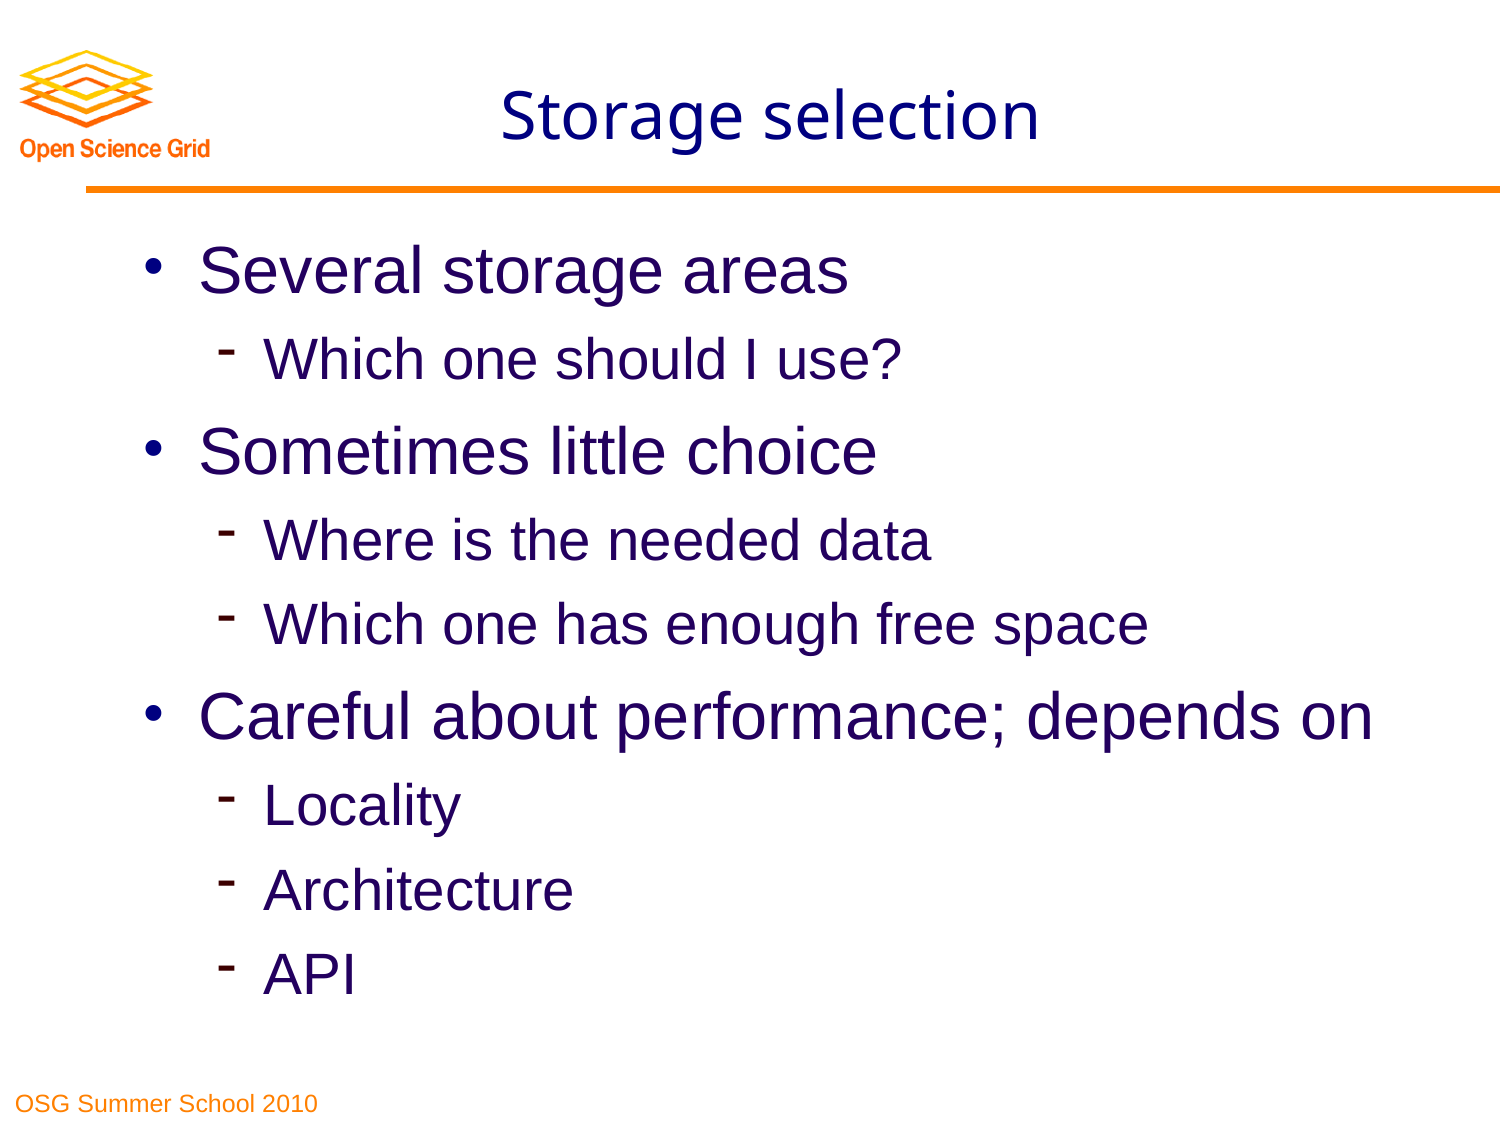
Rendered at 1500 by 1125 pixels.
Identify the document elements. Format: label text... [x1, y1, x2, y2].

list Several storage areas Which one should I use? Sometimes little choice Where is the needed data Which one has enough free space Careful about performance; depends on Locality Architecture API [127, 218, 1403, 1051]
picture [0, 27, 201, 179]
title Storage selection [201, 18, 1342, 207]
